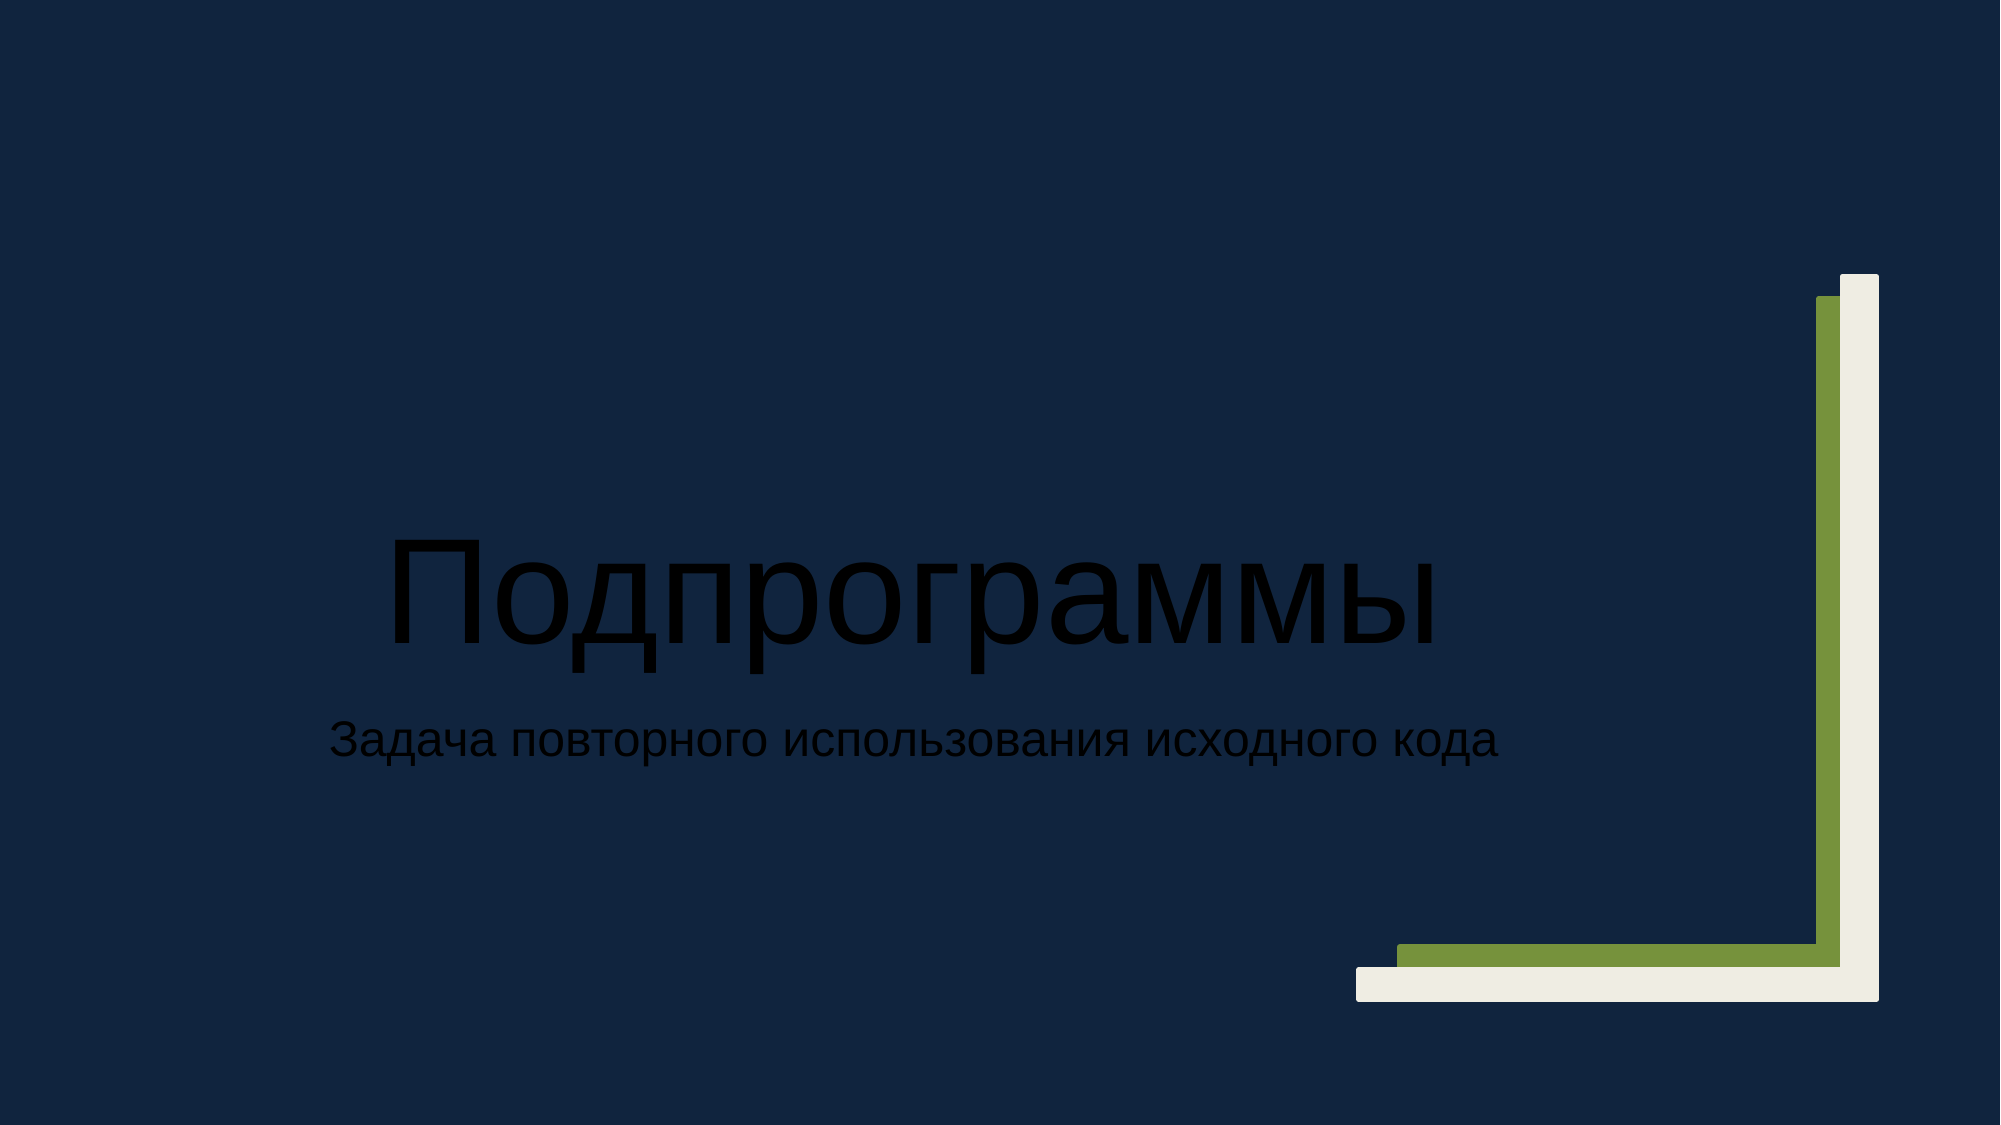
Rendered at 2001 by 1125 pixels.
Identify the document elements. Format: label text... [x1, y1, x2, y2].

title Подпрограммы [125, 213, 1703, 682]
list Задача повторного использования исходного кода [125, 691, 1703, 880]
